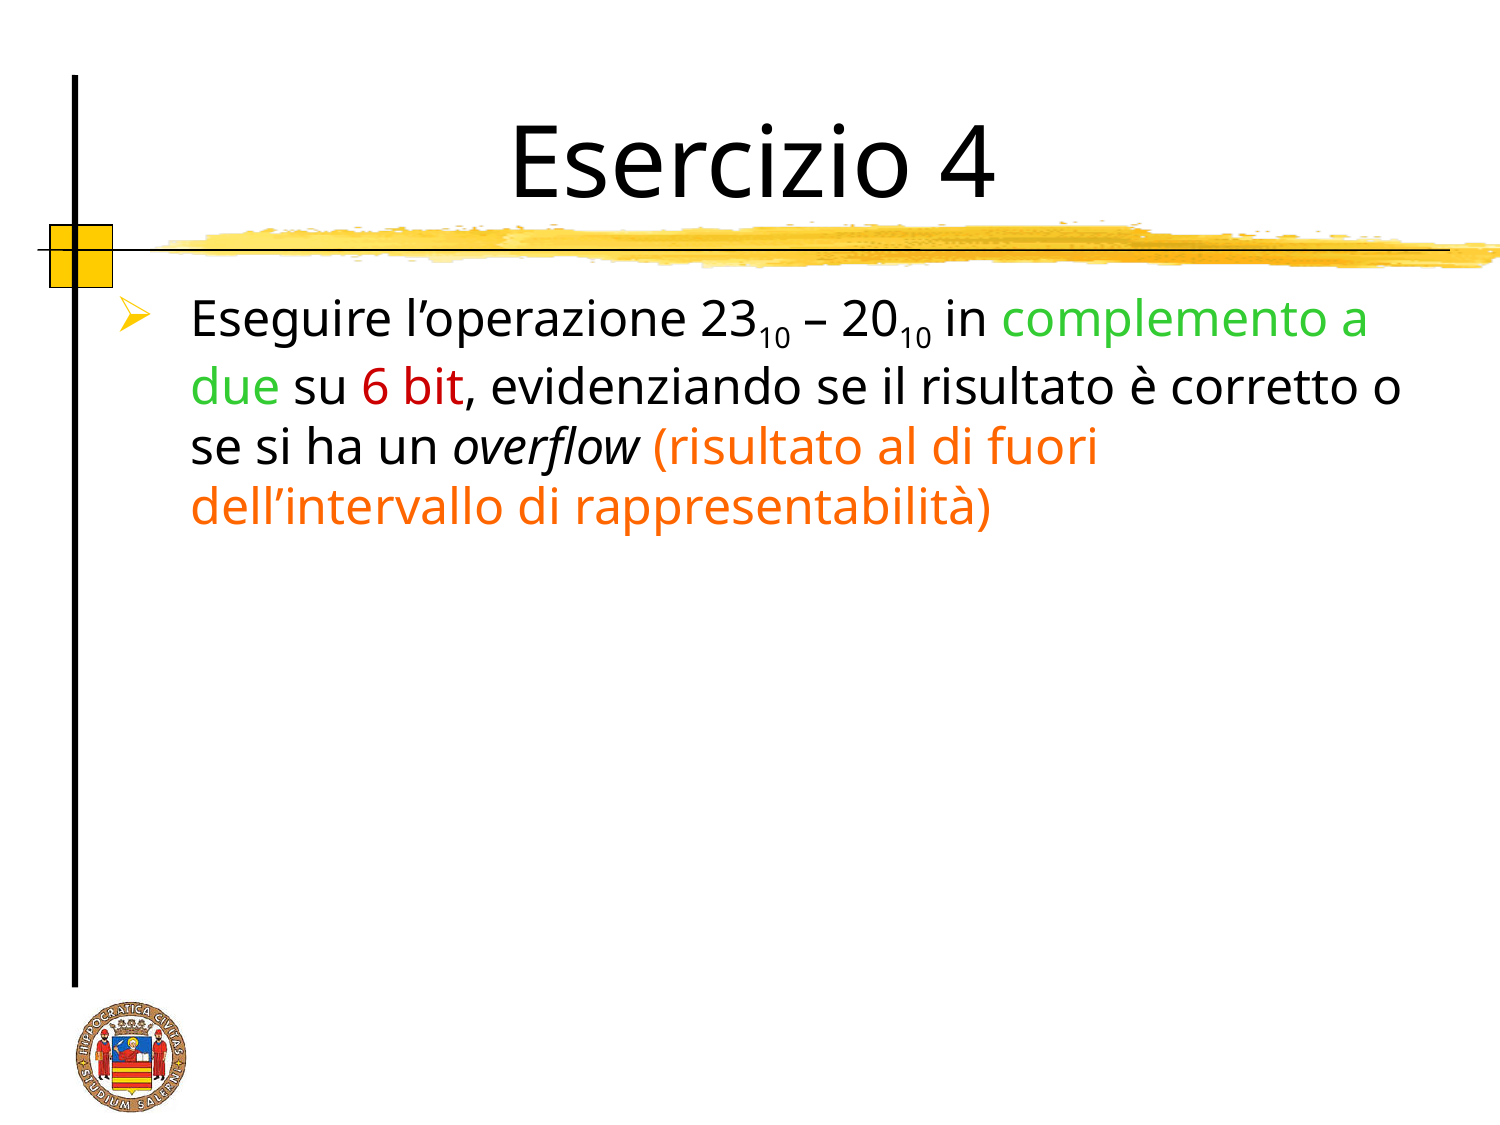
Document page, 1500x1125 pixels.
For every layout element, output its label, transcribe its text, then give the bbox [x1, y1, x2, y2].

picture [75, 999, 187, 1113]
list Eseguire l’operazione 2310 – 2010 in complemento a due su 6 bit, evidenziando se il risultato è corretto o se si ha un overflow (risultato al di fuori dell’intervallo di rappresentabilità) [100, 278, 1436, 978]
picture [150, 215, 1500, 279]
title Esercizio 4 [66, 37, 1438, 225]
